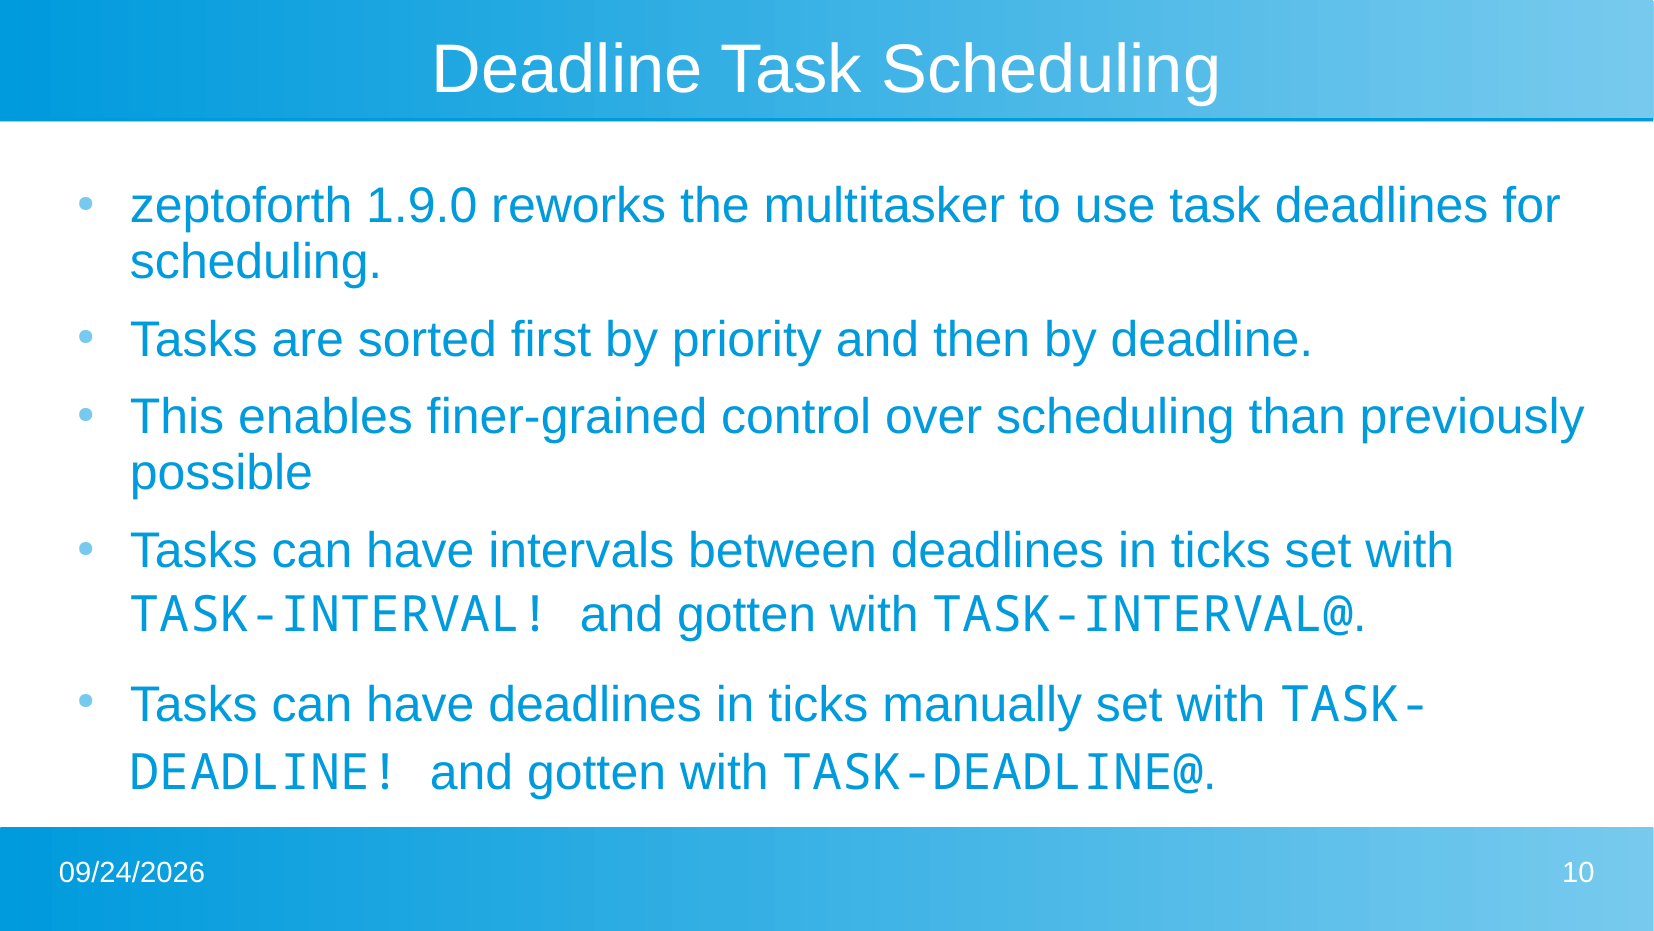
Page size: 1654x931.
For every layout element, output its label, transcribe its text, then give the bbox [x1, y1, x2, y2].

list zeptoforth 1.9.0 reworks the multitasker to use task deadlines for scheduling. Tasks are sorted first by priority and then by deadline. This enables finer-grained control over scheduling than previously possible Tasks can have intervals between deadlines in ticks set with TASK-INTERVAL! and gotten with TASK-INTERVAL@. Tasks can have deadlines in ticks manually set with TASK-DEADLINE! and gotten with TASK-DEADLINE@. [59, 177, 1595, 768]
title Deadline Task Scheduling [59, 29, 1595, 108]
